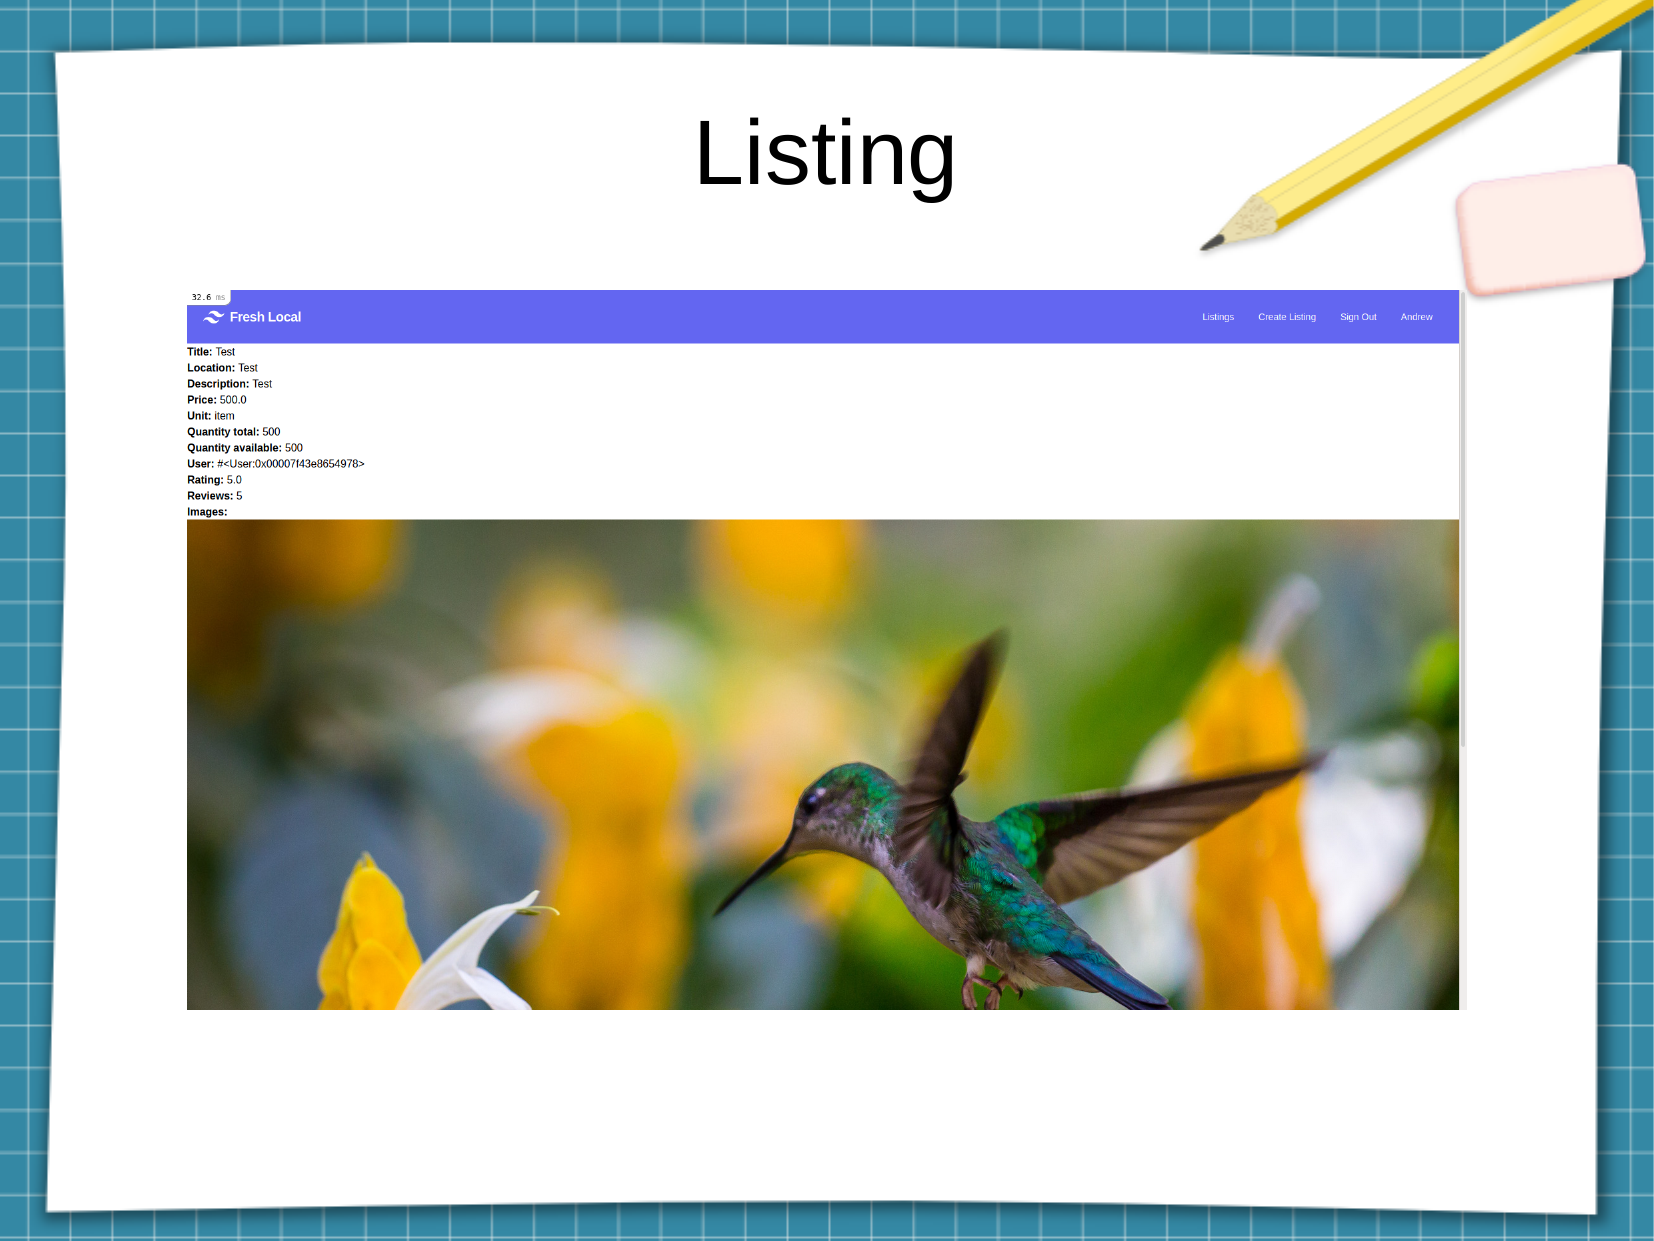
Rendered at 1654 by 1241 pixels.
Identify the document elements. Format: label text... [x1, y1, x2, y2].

title Listing [82, 49, 1571, 257]
picture [0, 0, 1654, 1241]
